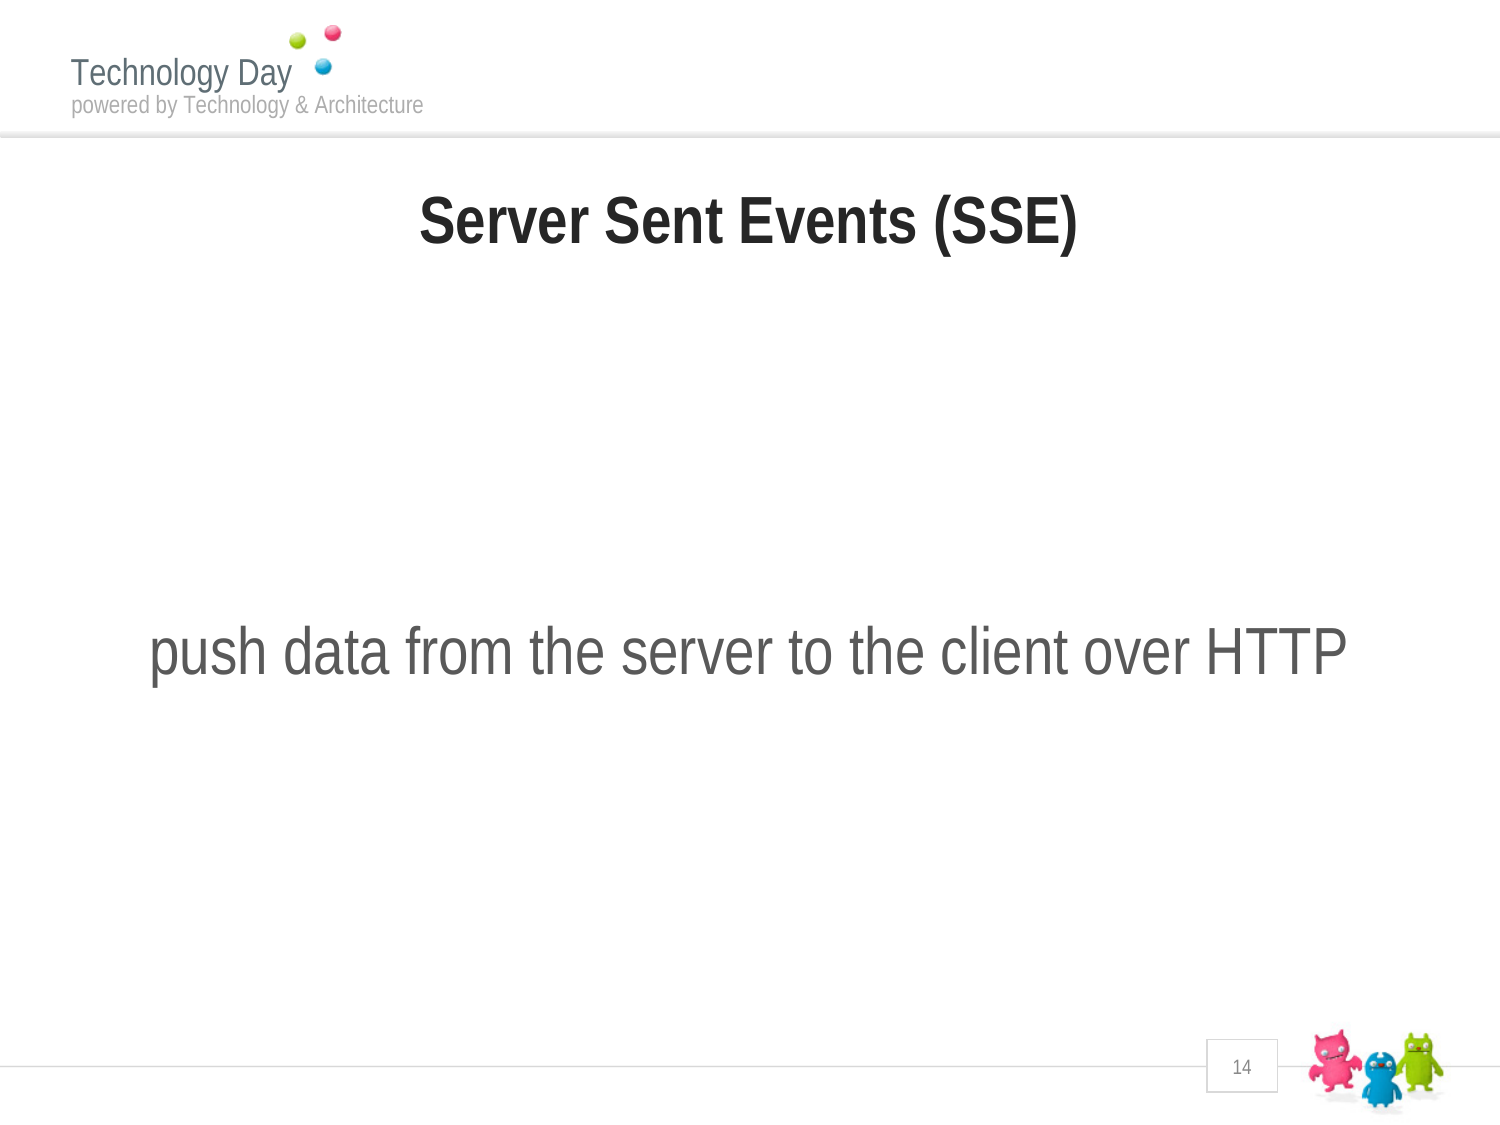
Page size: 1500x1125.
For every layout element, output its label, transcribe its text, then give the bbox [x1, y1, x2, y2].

subtitle push data from the server to the client over HTTP [74, 284, 1425, 1012]
title Server Sent Events (SSE) [74, 163, 1425, 270]
picture [0, 1012, 1500, 1125]
text_box <number> [1206, 1039, 1278, 1093]
